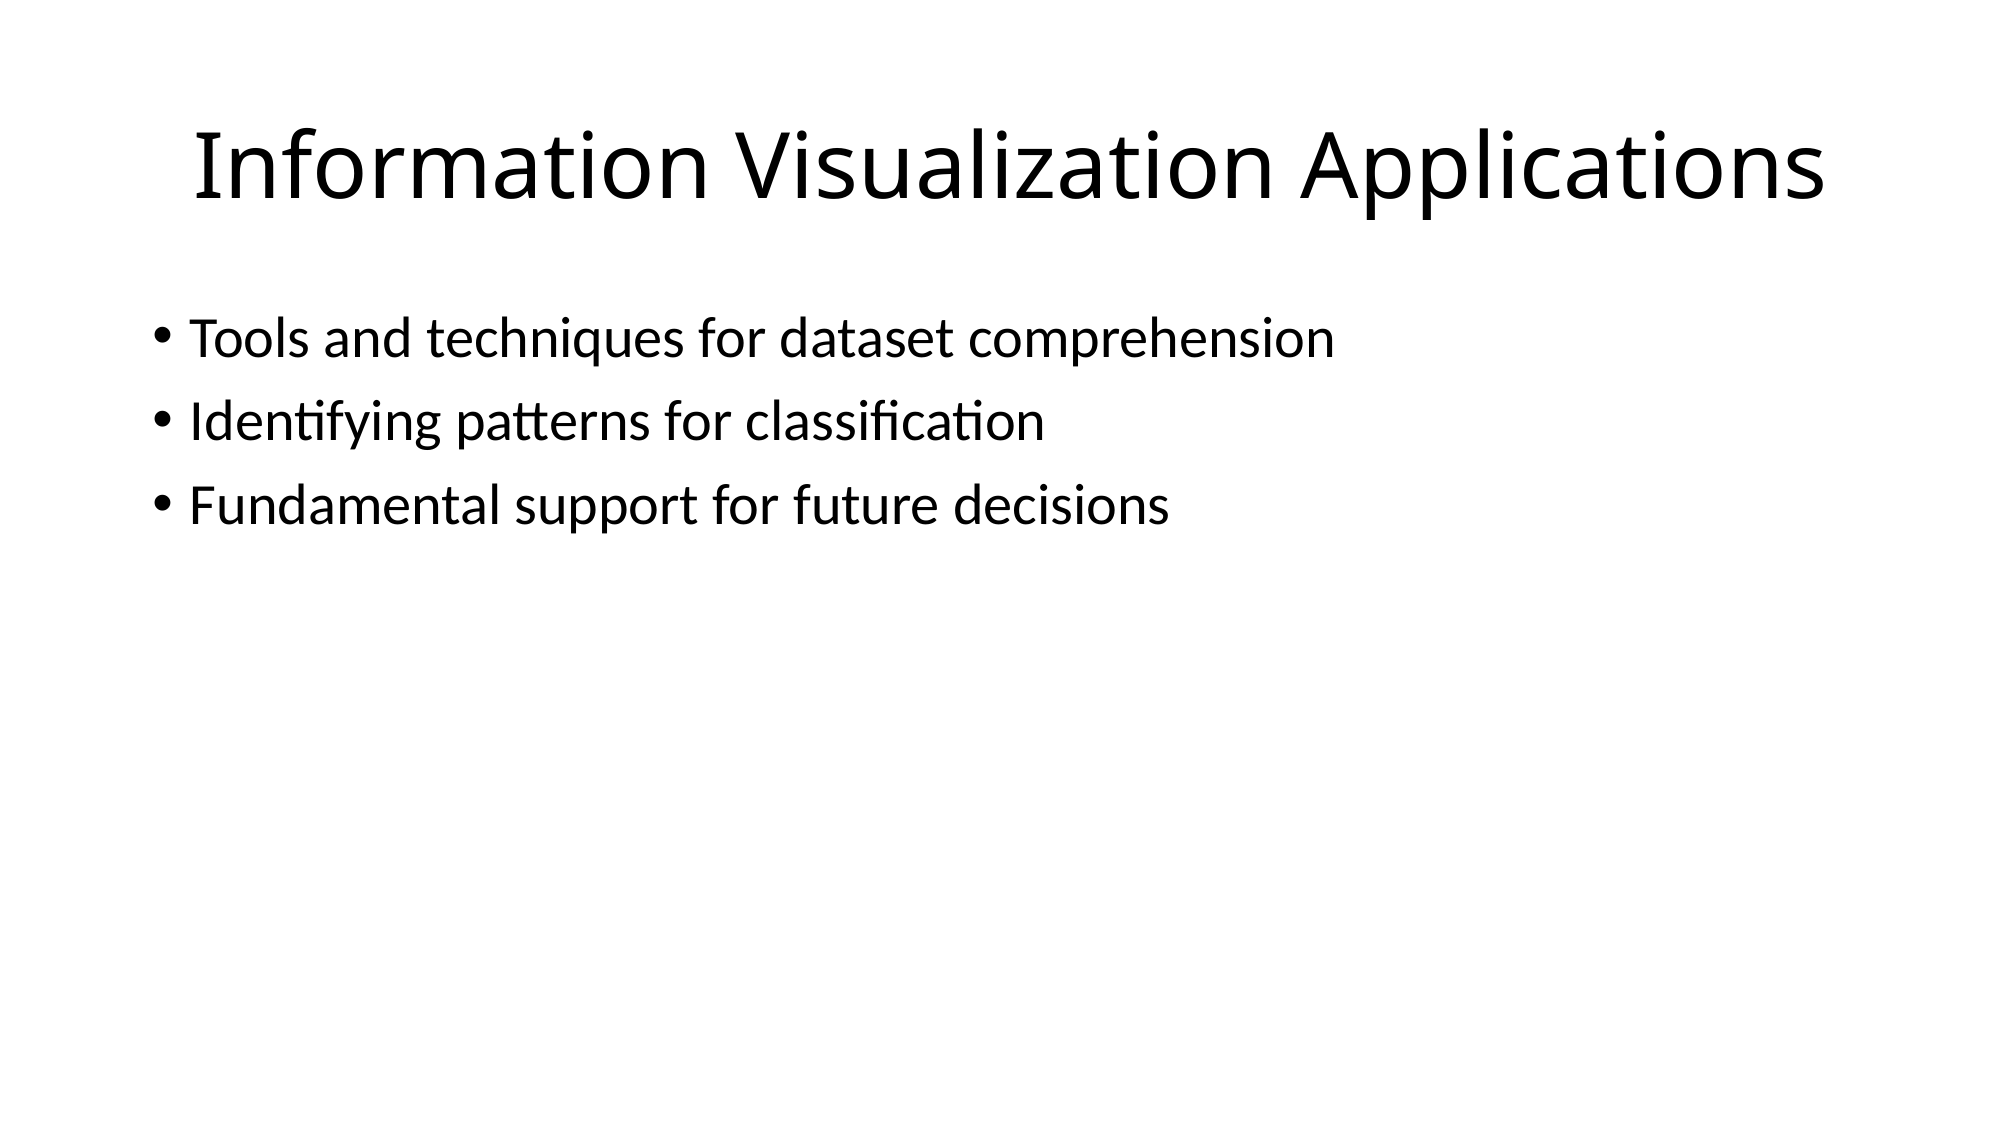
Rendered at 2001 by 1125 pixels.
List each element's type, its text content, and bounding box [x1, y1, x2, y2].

title Information Visualization Applications [137, 59, 1863, 278]
list Tools and techniques for dataset comprehension Identifying patterns for classification Fundamental support for future decisions [137, 299, 1863, 1014]
